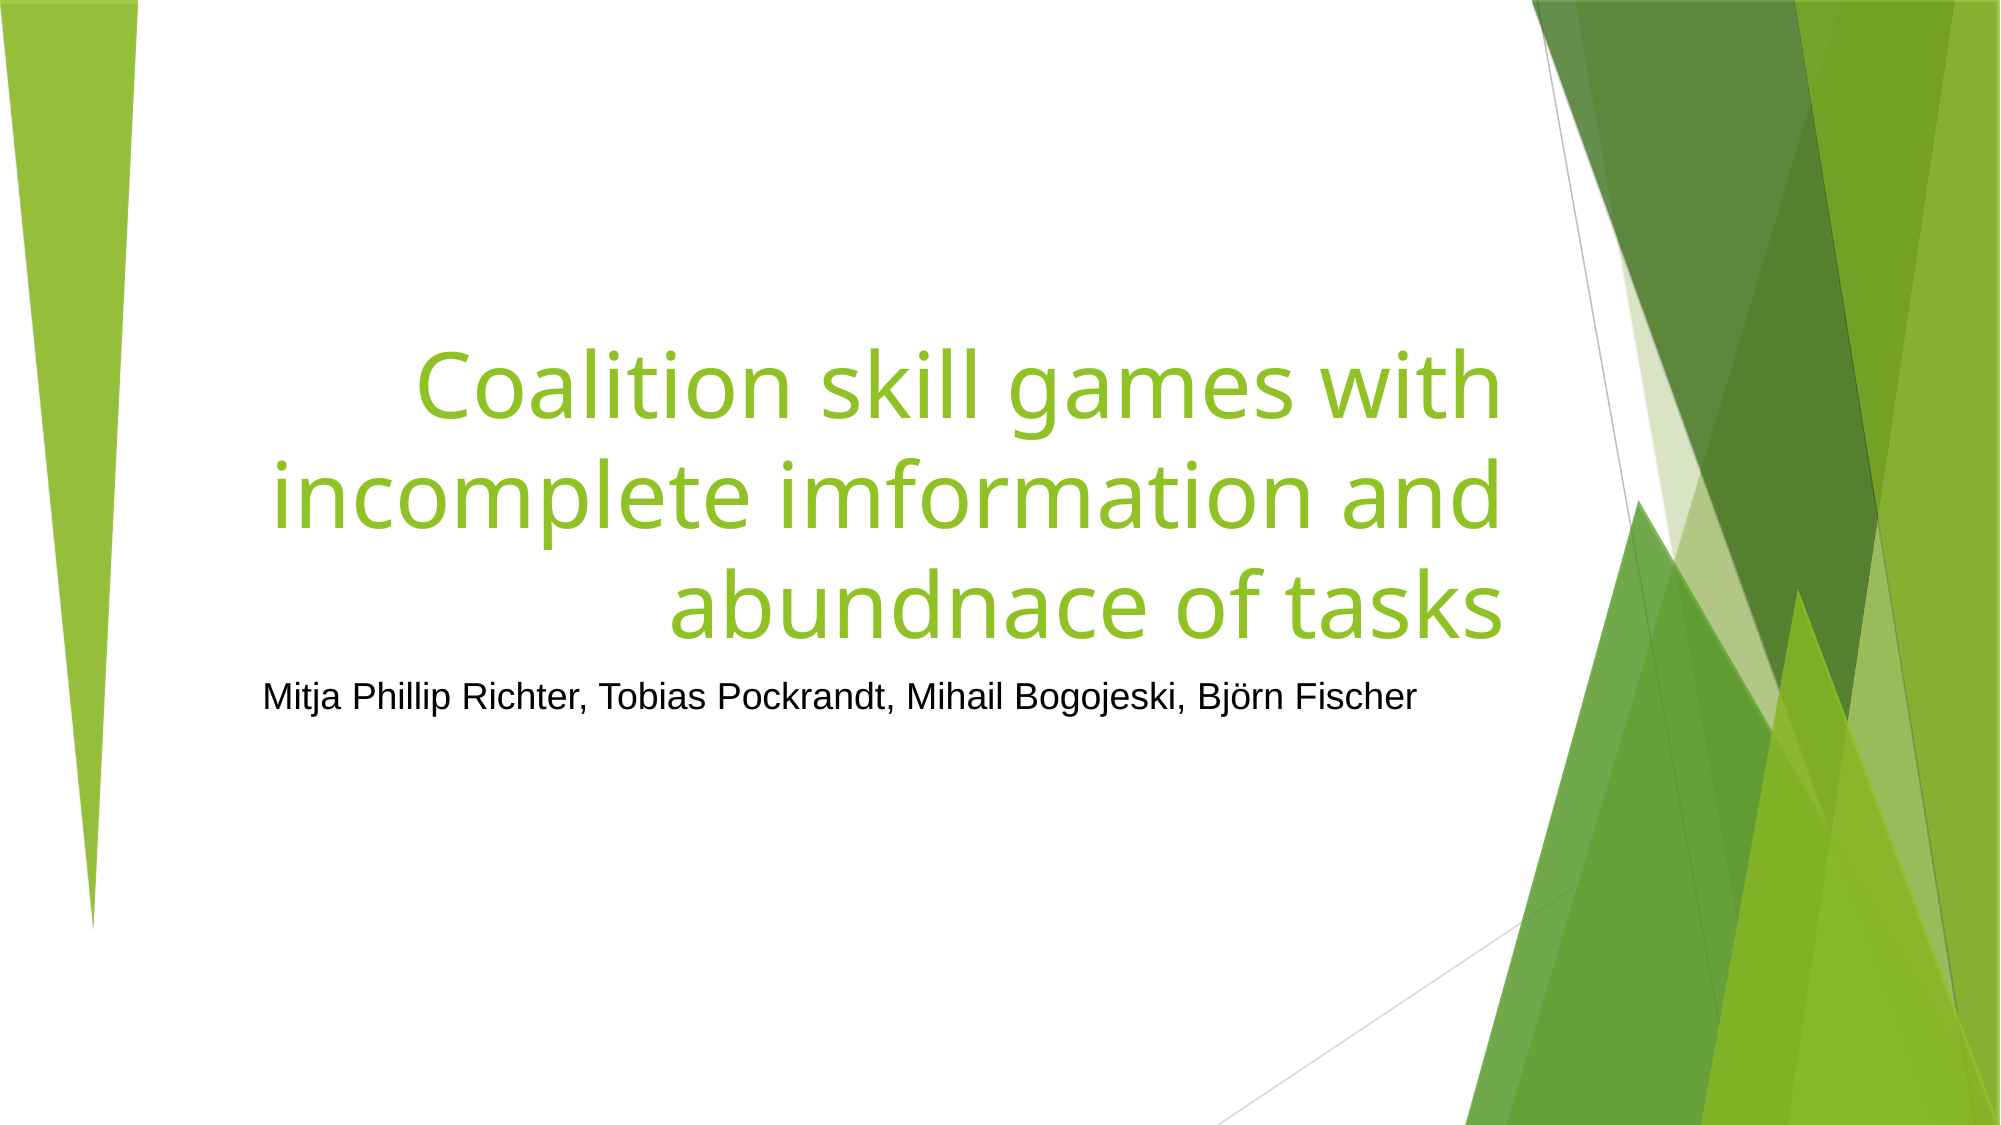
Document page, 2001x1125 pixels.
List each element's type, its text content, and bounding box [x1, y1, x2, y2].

title Coalition skill games with incomplete imformation and abundnace of tasks [247, 394, 1522, 664]
subtitle Mitja Phillip Richter, Tobias Pockrandt, Mihail Bogojeski, Björn Fischer [247, 664, 1522, 845]
